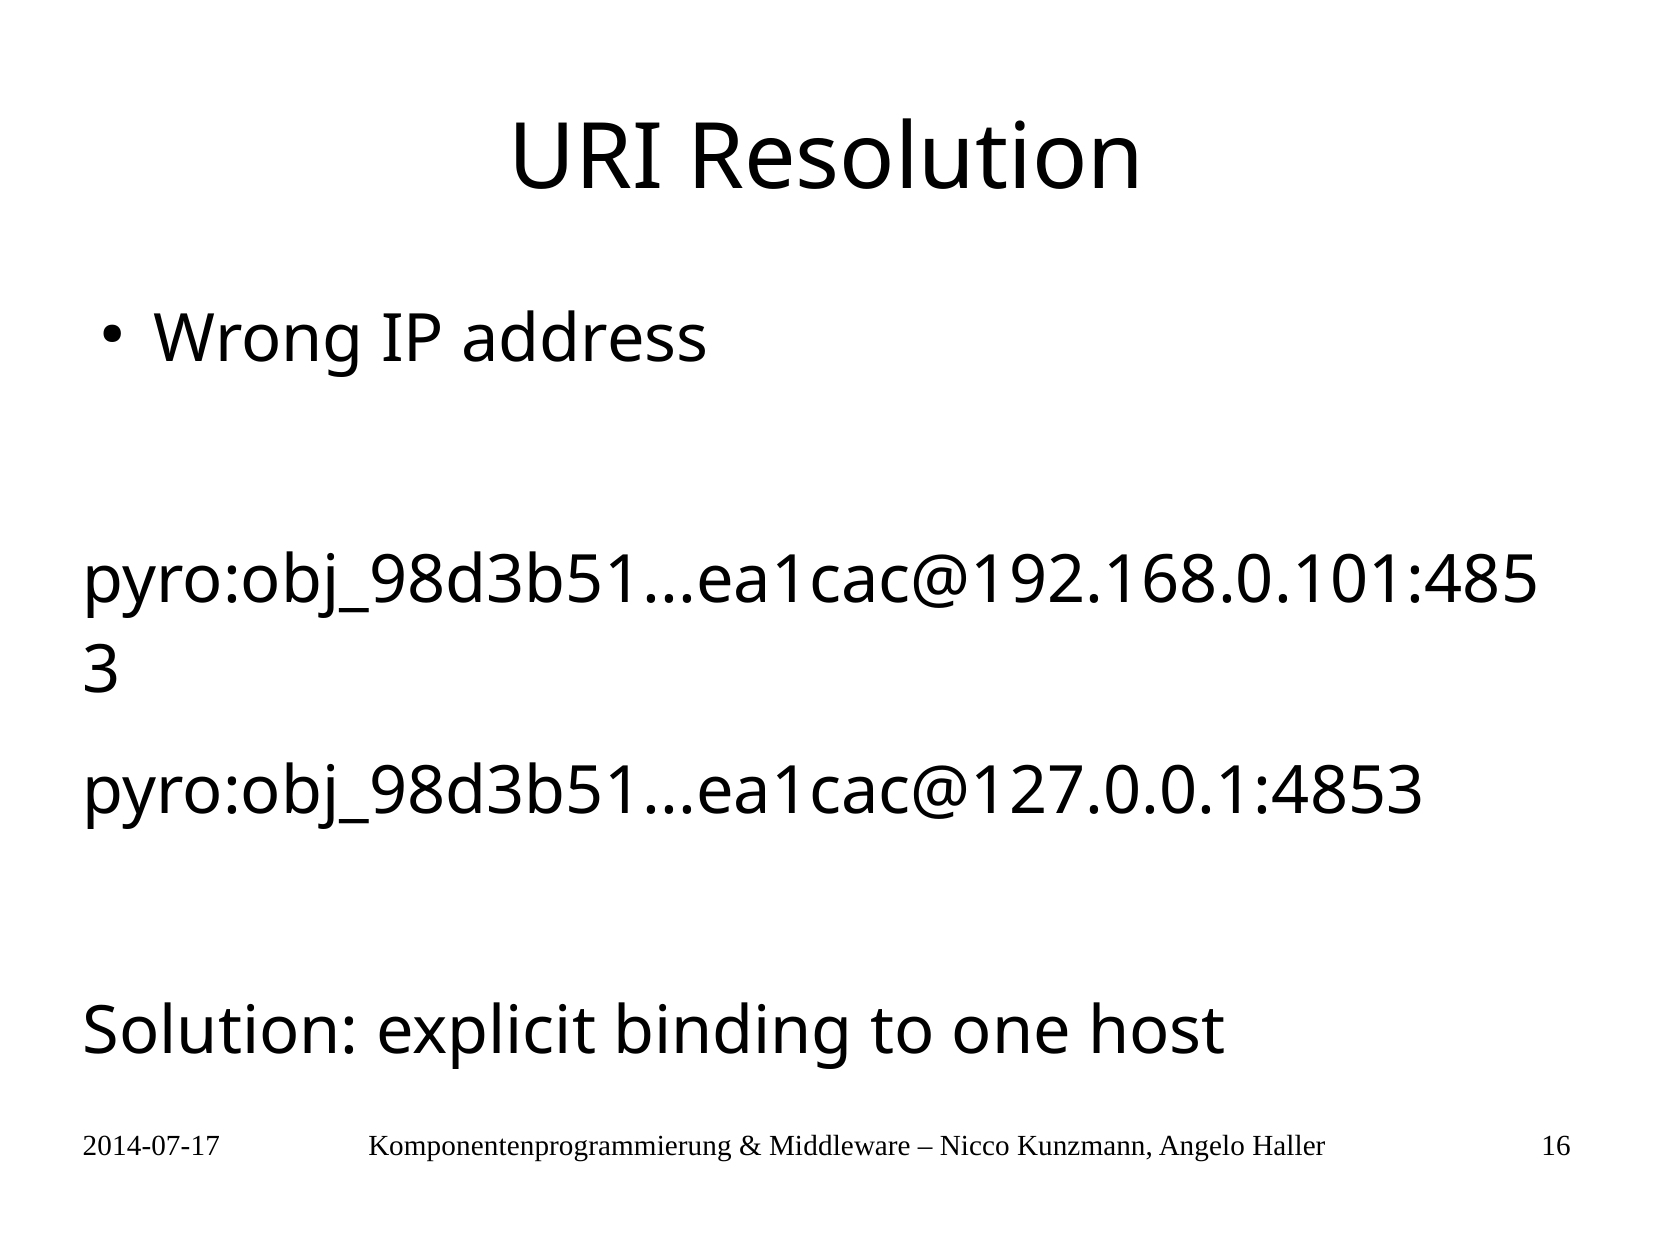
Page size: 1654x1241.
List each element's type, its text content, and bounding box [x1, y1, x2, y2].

list Wrong IP address pyro:obj_98d3b51...ea1cac@192.168.0.101:4853 pyro:obj_98d3b51...ea1cac@127.0.0.1:4853 Solution: explicit binding to one host [82, 290, 1571, 1010]
title URI Resolution [82, 49, 1571, 257]
